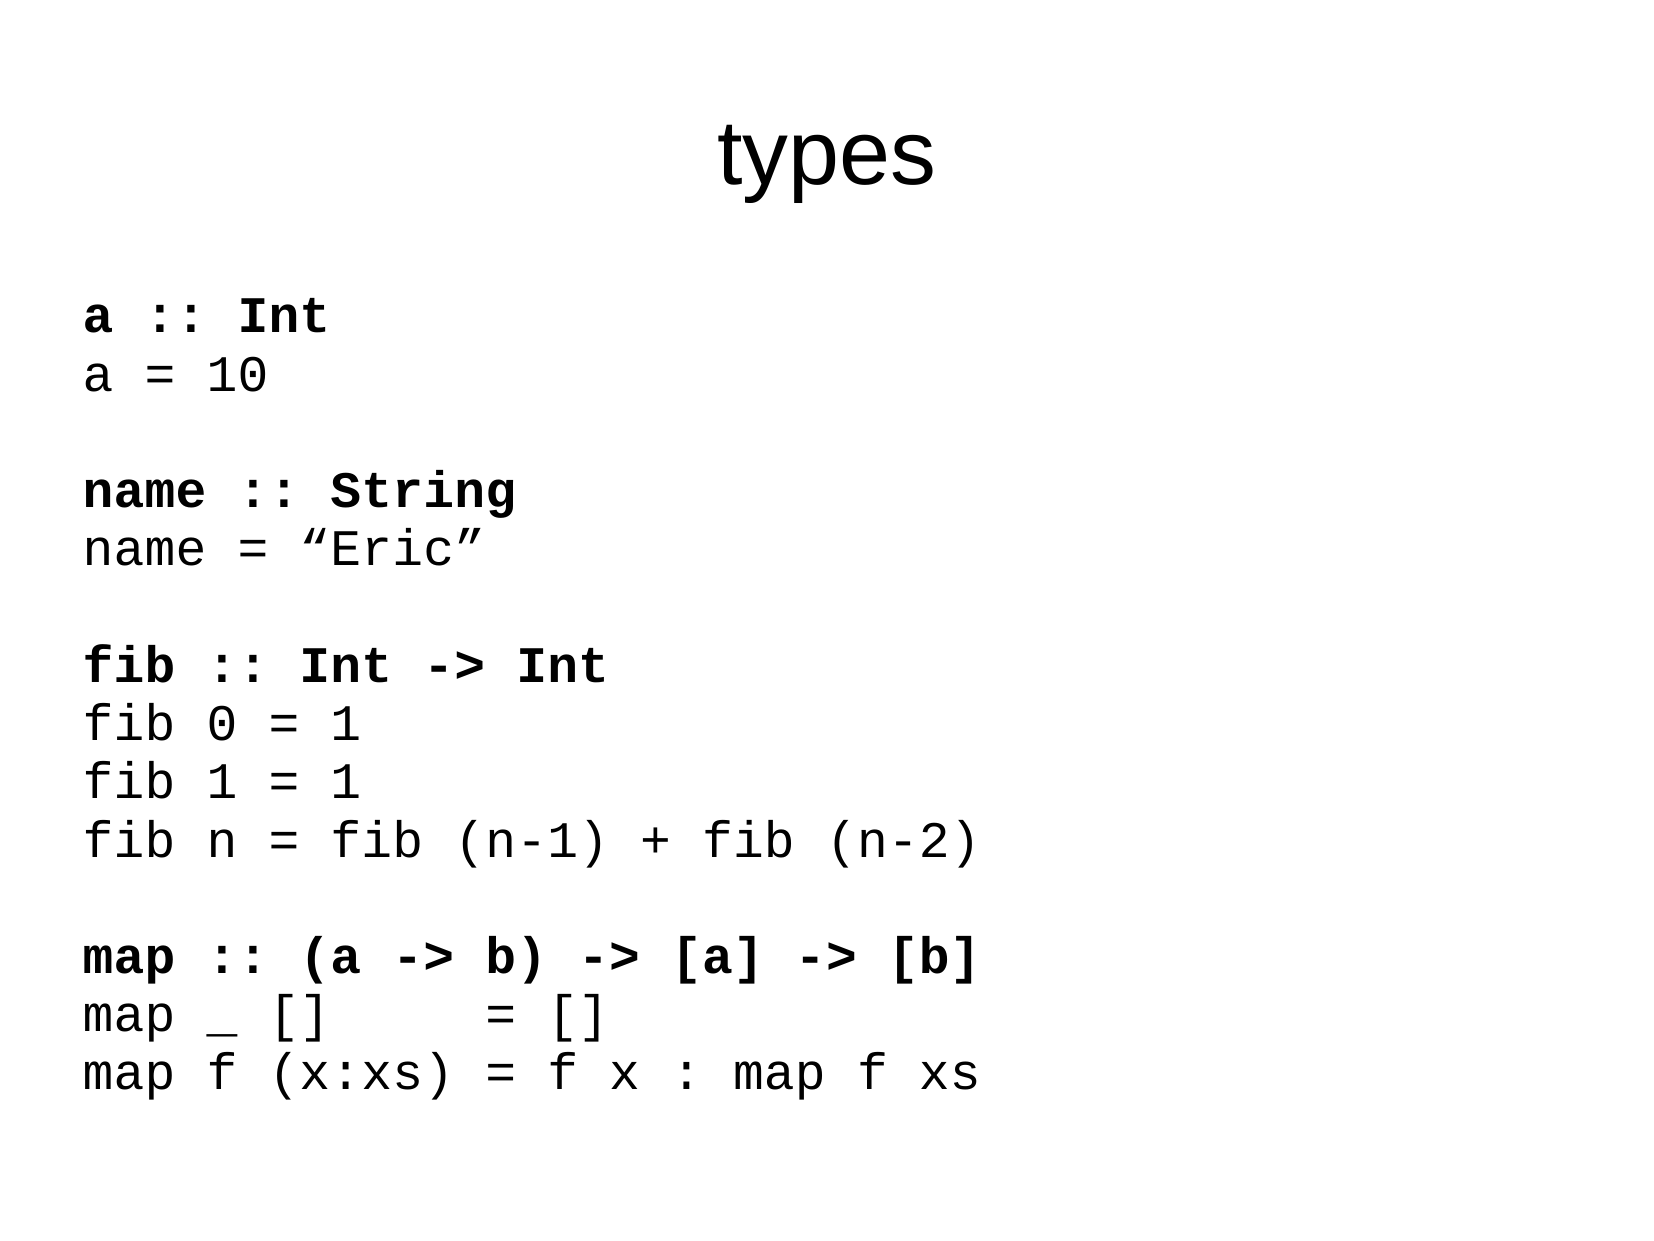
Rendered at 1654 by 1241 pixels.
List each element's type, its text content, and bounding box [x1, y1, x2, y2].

list a :: Int a = 10 name :: String name = “Eric” fib :: Int -> Int fib 0 = 1 fib 1 = 1 fib n = fib (n-1) + fib (n-2) map :: (a -> b) -> [a] -> [b] map _ [] = [] map f (x:xs) = f x : map f xs [82, 290, 1571, 1109]
title types [82, 49, 1571, 257]
